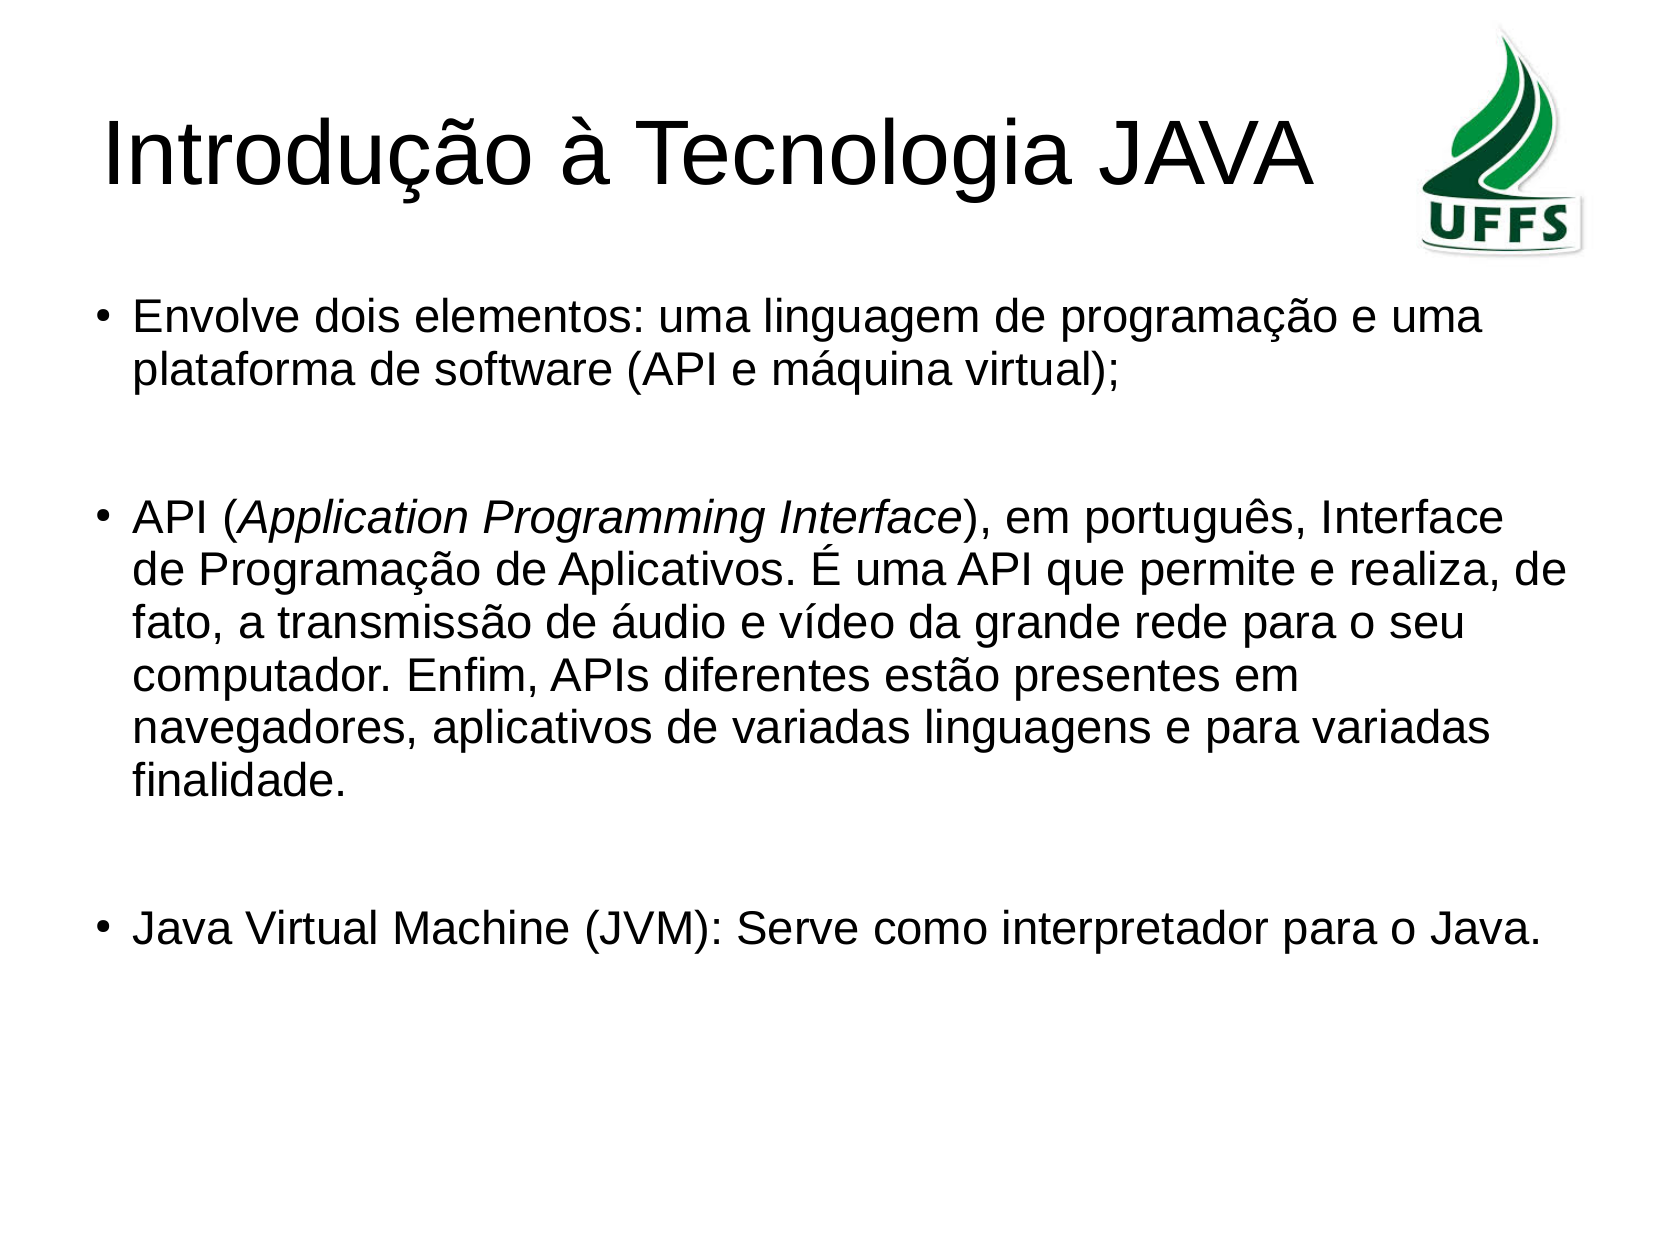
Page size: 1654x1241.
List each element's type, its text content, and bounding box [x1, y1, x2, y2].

title Introdução à Tecnologia JAVA [82, 49, 1335, 257]
list Envolve dois elementos: uma linguagem de programação e uma plataforma de software (API e máquina virtual); API (Application Programming Interface), em português, Interface de Programação de Aplicativos. É uma API que permite e realiza, de fato, a transmissão de áudio e vídeo da grande rede para o seu computador. Enfim, APIs diferentes estão presentes em navegadores, aplicativos de variadas linguagens e para variadas finalidade. Java Virtual Machine (JVM): Serve como interpretador para o Java. [82, 290, 1571, 1010]
picture [1381, 20, 1624, 272]
